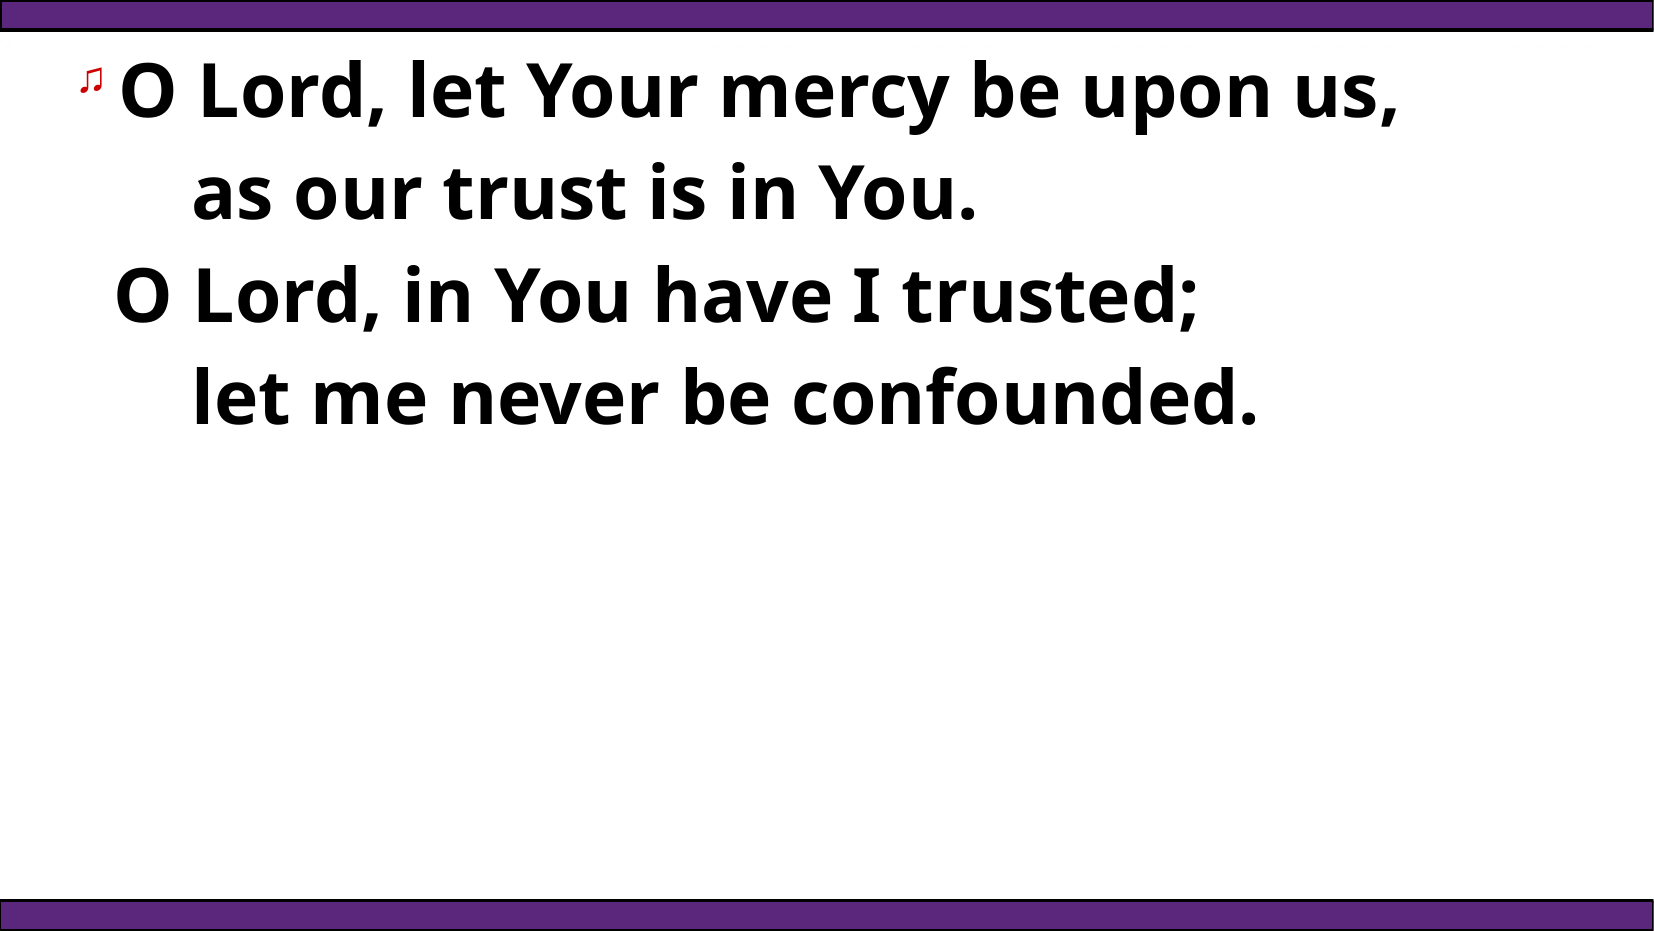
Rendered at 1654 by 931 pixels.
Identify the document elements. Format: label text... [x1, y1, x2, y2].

text_box ♫ O Lord, let Your mercy be upon us, as our trust is in You. O Lord, in You have I trusted; let me never be confounded. [60, 30, 1577, 445]
picture [0, 31, 1654, 900]
text_box [0, 900, 1654, 931]
text_box [0, 0, 1654, 31]
